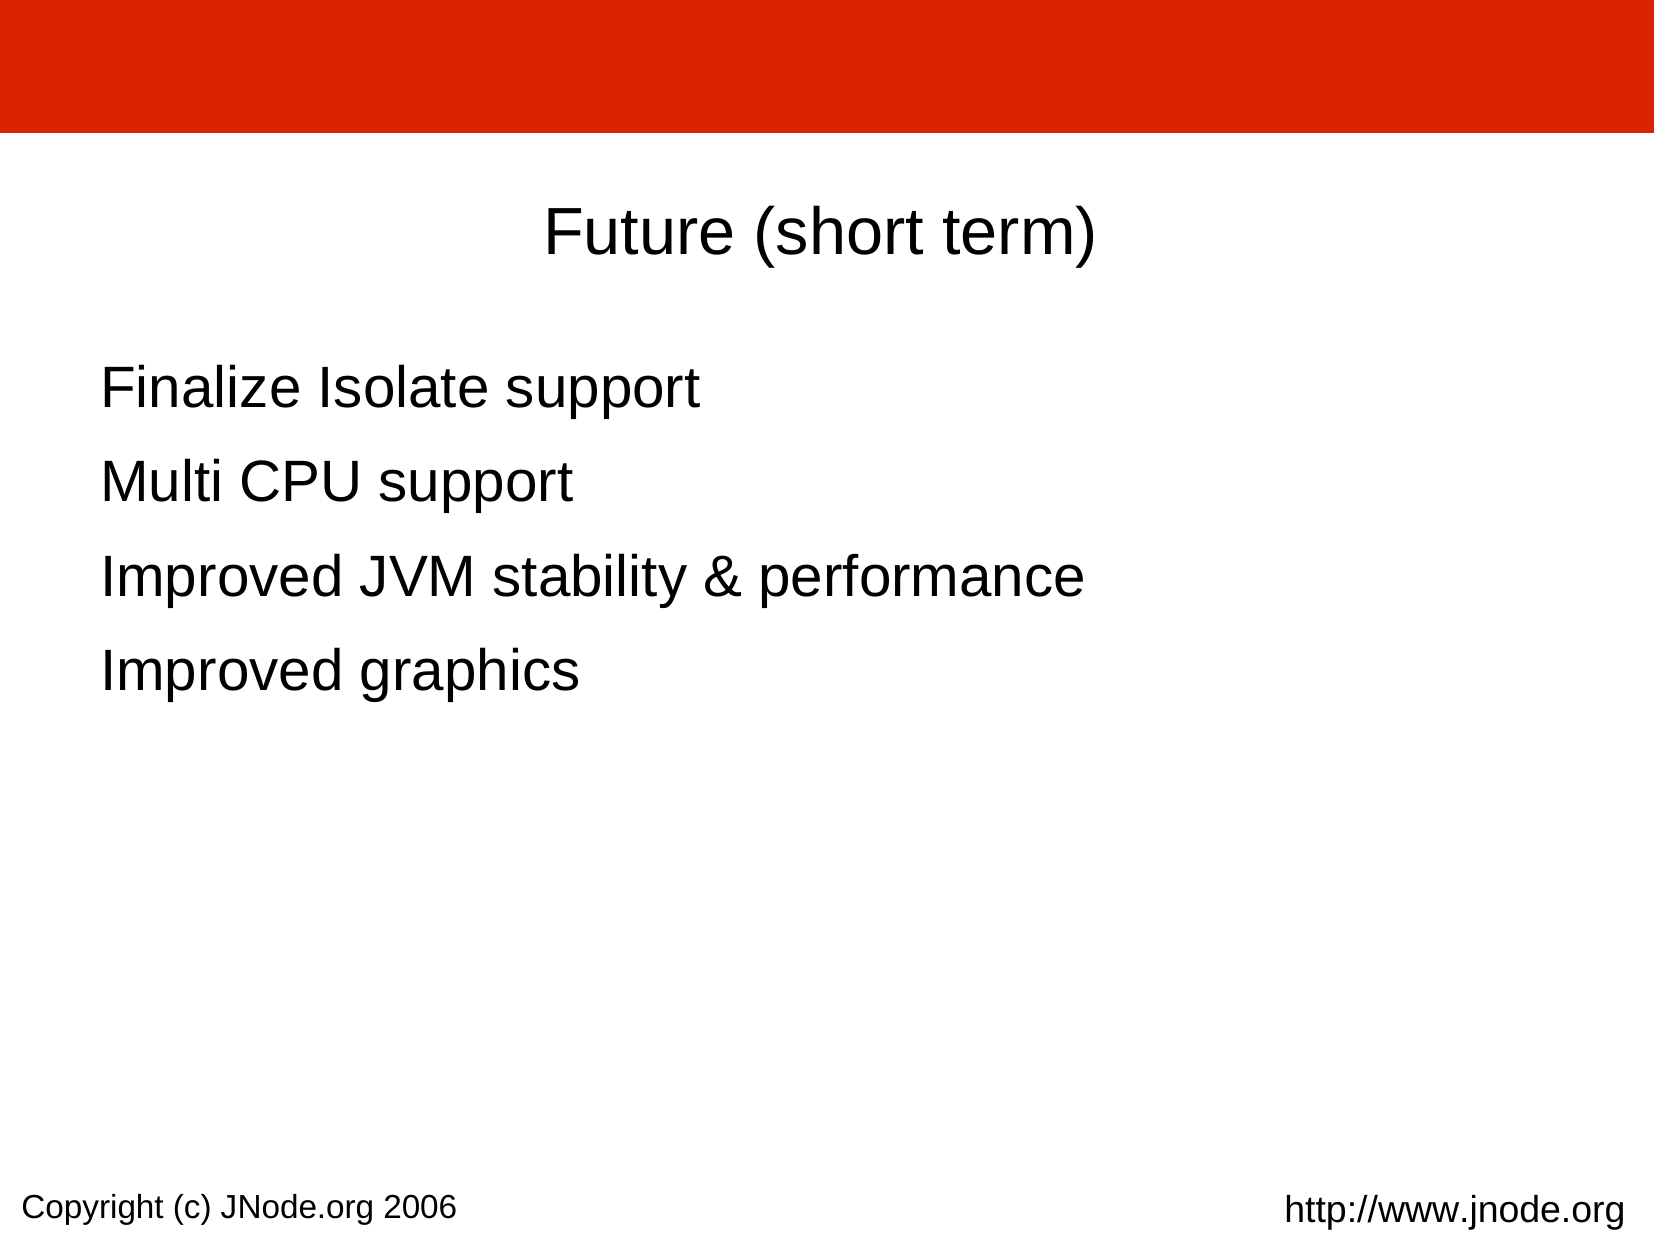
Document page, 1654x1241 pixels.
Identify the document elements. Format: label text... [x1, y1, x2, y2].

list Finalize Isolate support Multi CPU support Improved JVM stability & performance Improved graphics [82, 354, 1571, 1109]
title Future (short term) [76, 147, 1565, 316]
